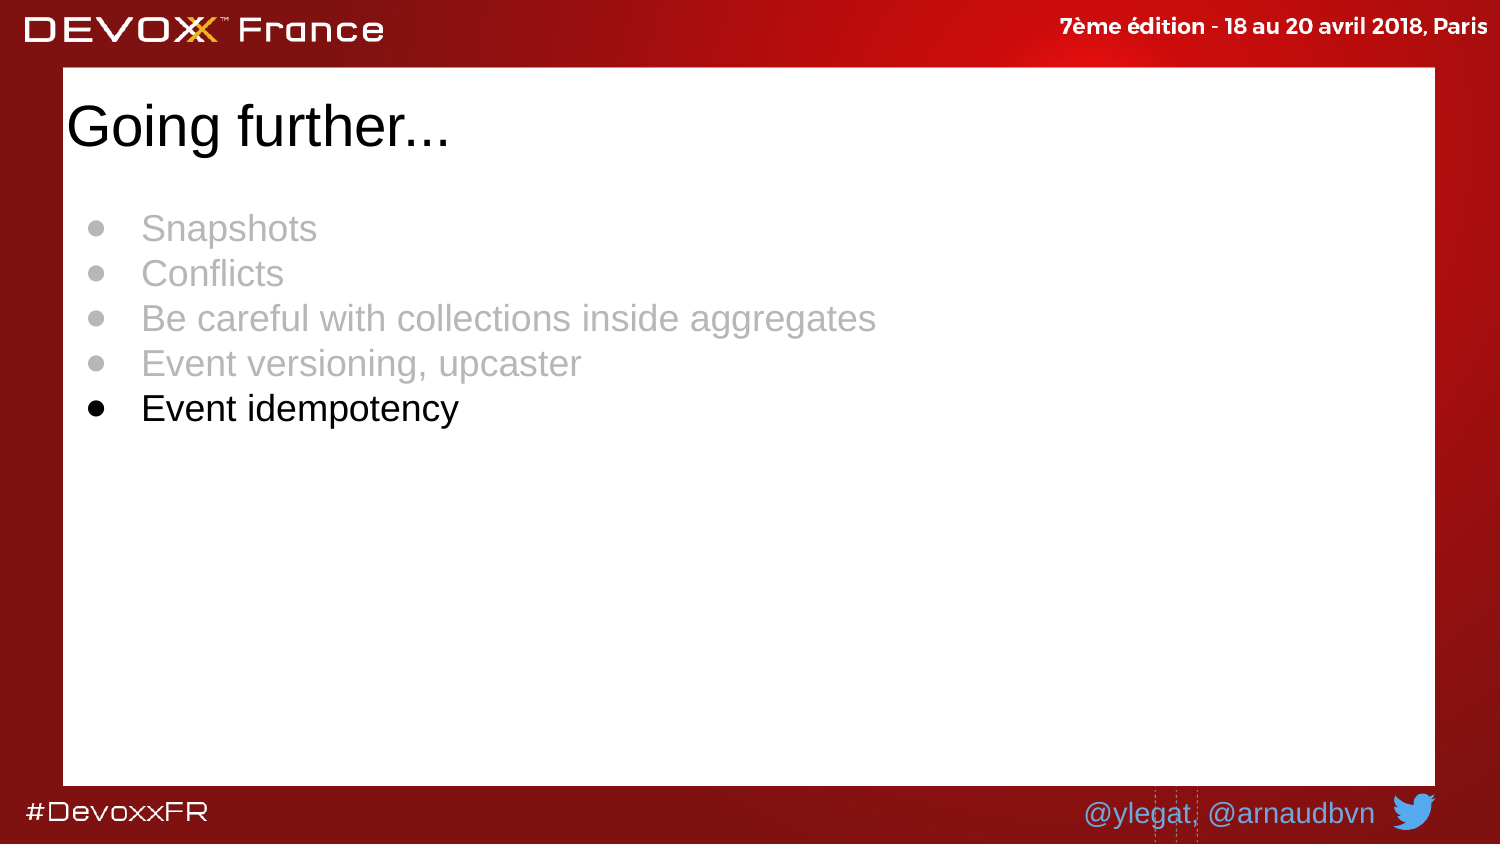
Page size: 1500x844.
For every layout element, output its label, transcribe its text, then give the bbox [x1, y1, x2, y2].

text_box @ylegat, @arnaudbvn [1068, 779, 1399, 844]
picture [0, 0, 1500, 844]
title Going further... [51, 72, 1449, 167]
list Snapshots Conflicts Be careful with collections inside aggregates Event versioning, upcaster Event idempotency [51, 189, 1449, 829]
